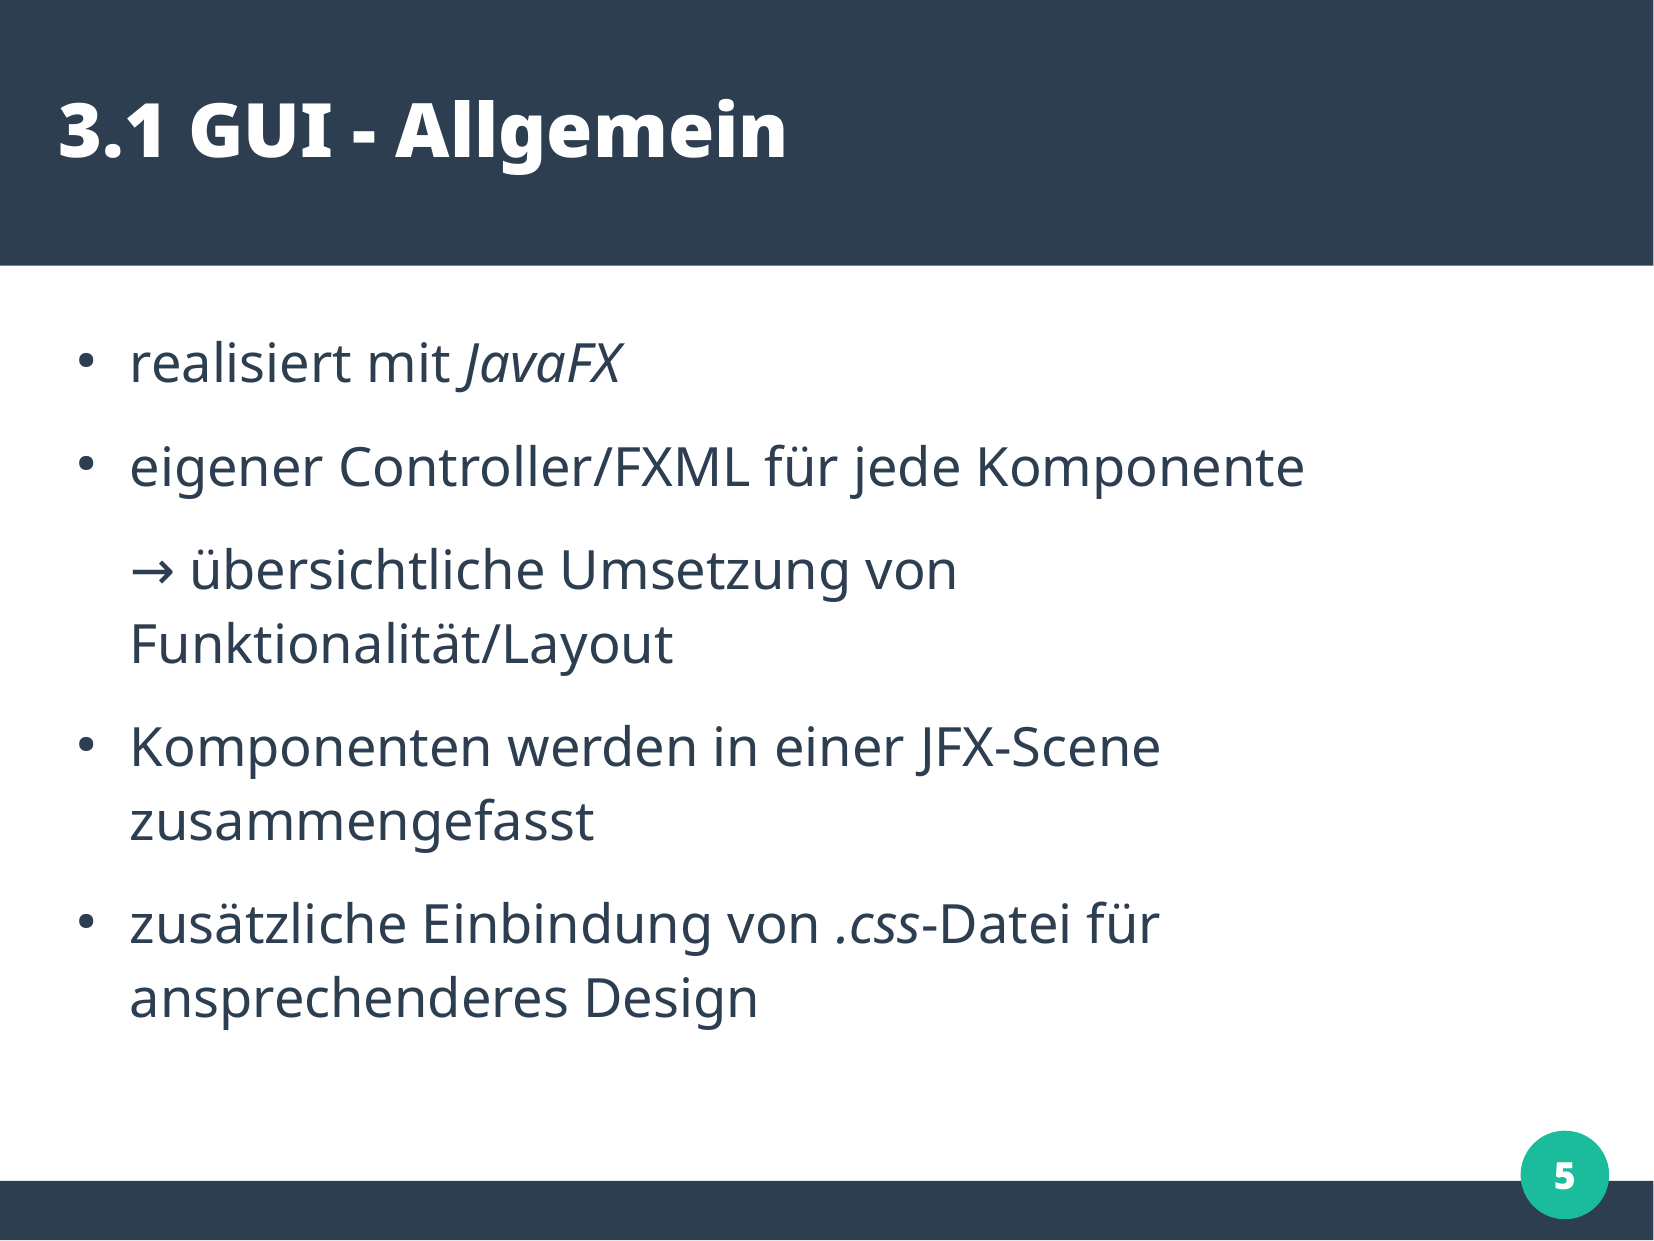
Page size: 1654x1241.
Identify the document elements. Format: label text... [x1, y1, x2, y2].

list realisiert mit JavaFX eigener Controller/FXML für jede Komponente → übersichtliche Umsetzung von Funktionalität/Layout Komponenten werden in einer JFX-Scene zusammengefasst zusätzliche Einbindung von .css-Datei für ansprechenderes Design [58, 324, 1595, 1152]
title 3.1 GUI - Allgemein [58, 49, 1595, 207]
